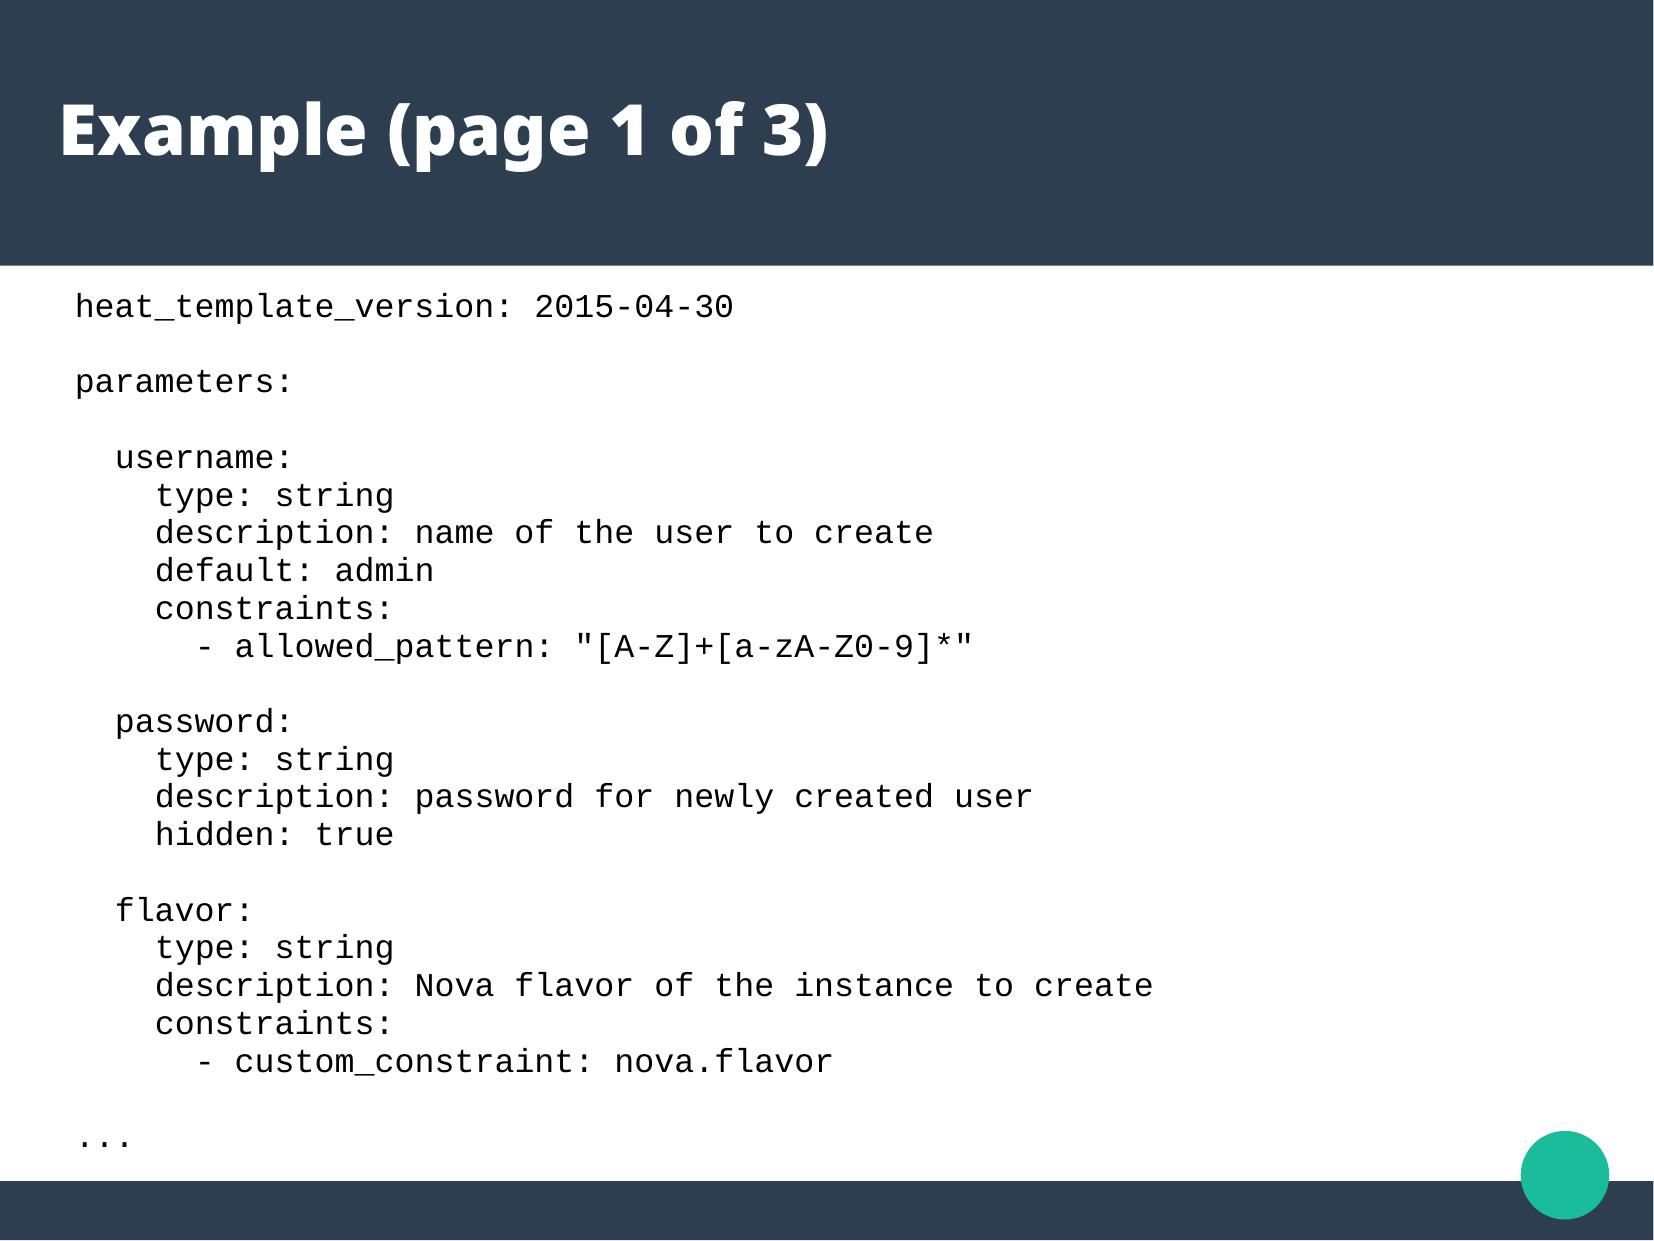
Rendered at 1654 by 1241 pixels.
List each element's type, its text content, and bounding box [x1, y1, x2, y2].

text_box heat_template_version: 2015-04-30 parameters: username: type: string description: name of the user to create default: admin constraints: - allowed_pattern: "[A-Z]+[a-zA-Z0-9]*" password: type: string description: password for newly created user hidden: true flavor: type: string description: Nova flavor of the instance to create constraints: - custom_constraint: nova.flavor ... [60, 282, 1591, 1203]
title Example (page 1 of 3) [59, 49, 1595, 207]
